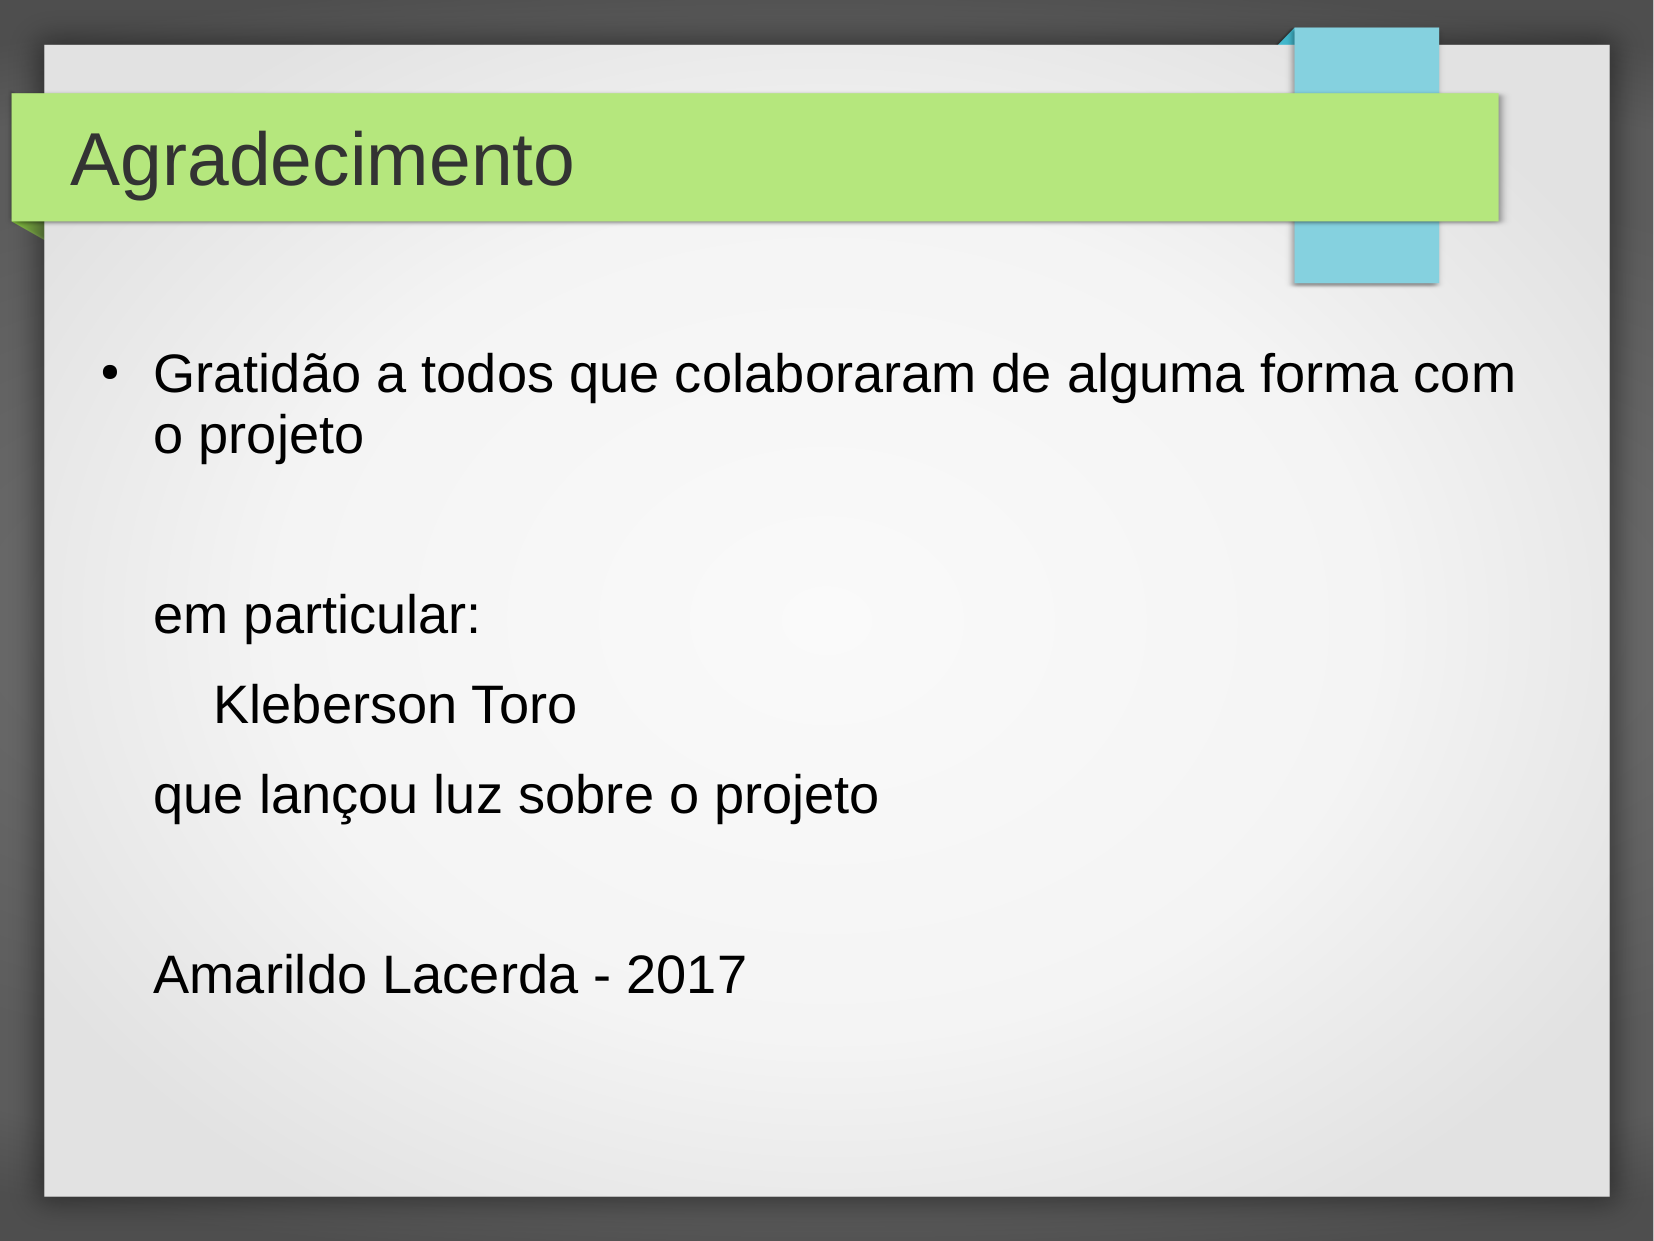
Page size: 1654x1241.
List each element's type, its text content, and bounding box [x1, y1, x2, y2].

title Agradecimento [70, 106, 1229, 213]
picture [0, 0, 1654, 1241]
list Gratidão a todos que colaboraram de alguma forma com o projeto em particular: Kleberson Toro que lançou luz sobre o projeto Amarildo Lacerda - 2017 [82, 343, 1538, 1063]
